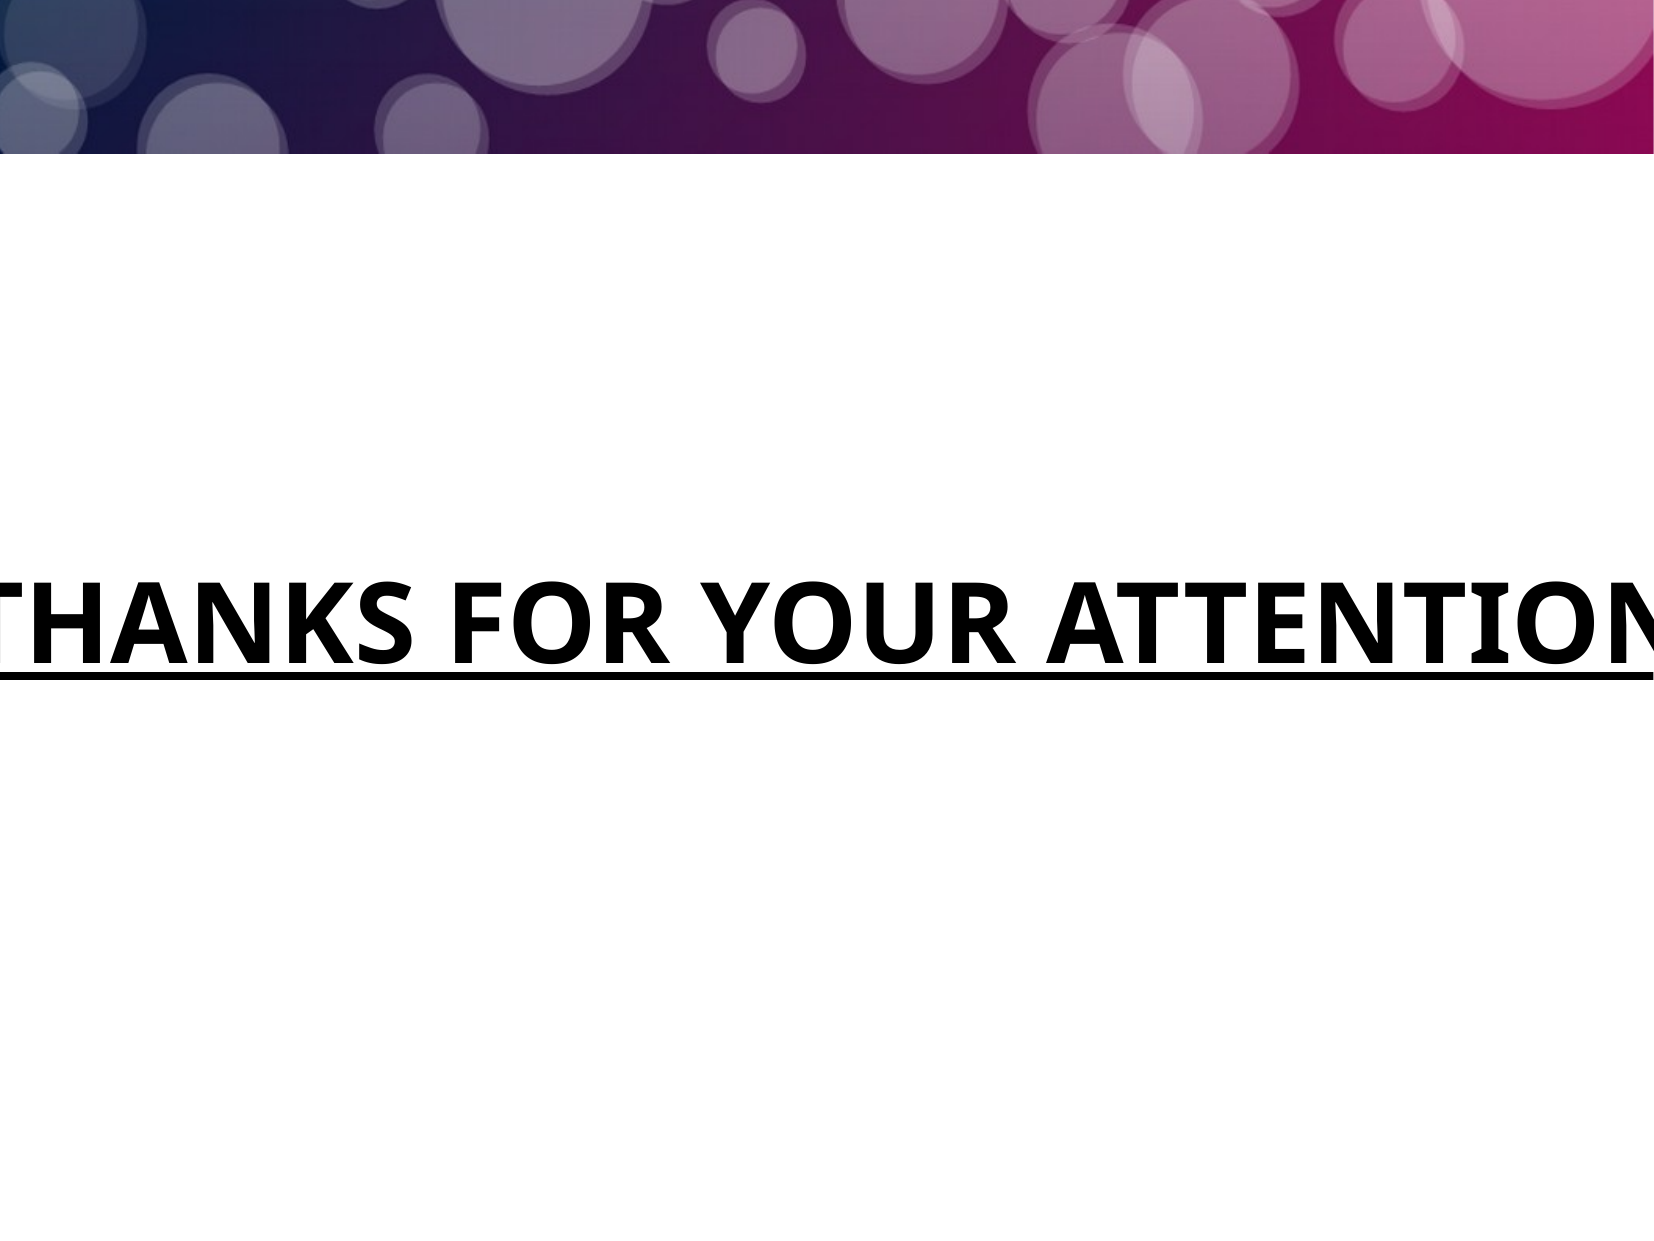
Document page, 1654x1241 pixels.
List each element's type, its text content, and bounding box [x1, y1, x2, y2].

picture [0, 0, 1654, 154]
text_box THANKS FOR YOUR ATTENTION [0, 445, 1654, 796]
